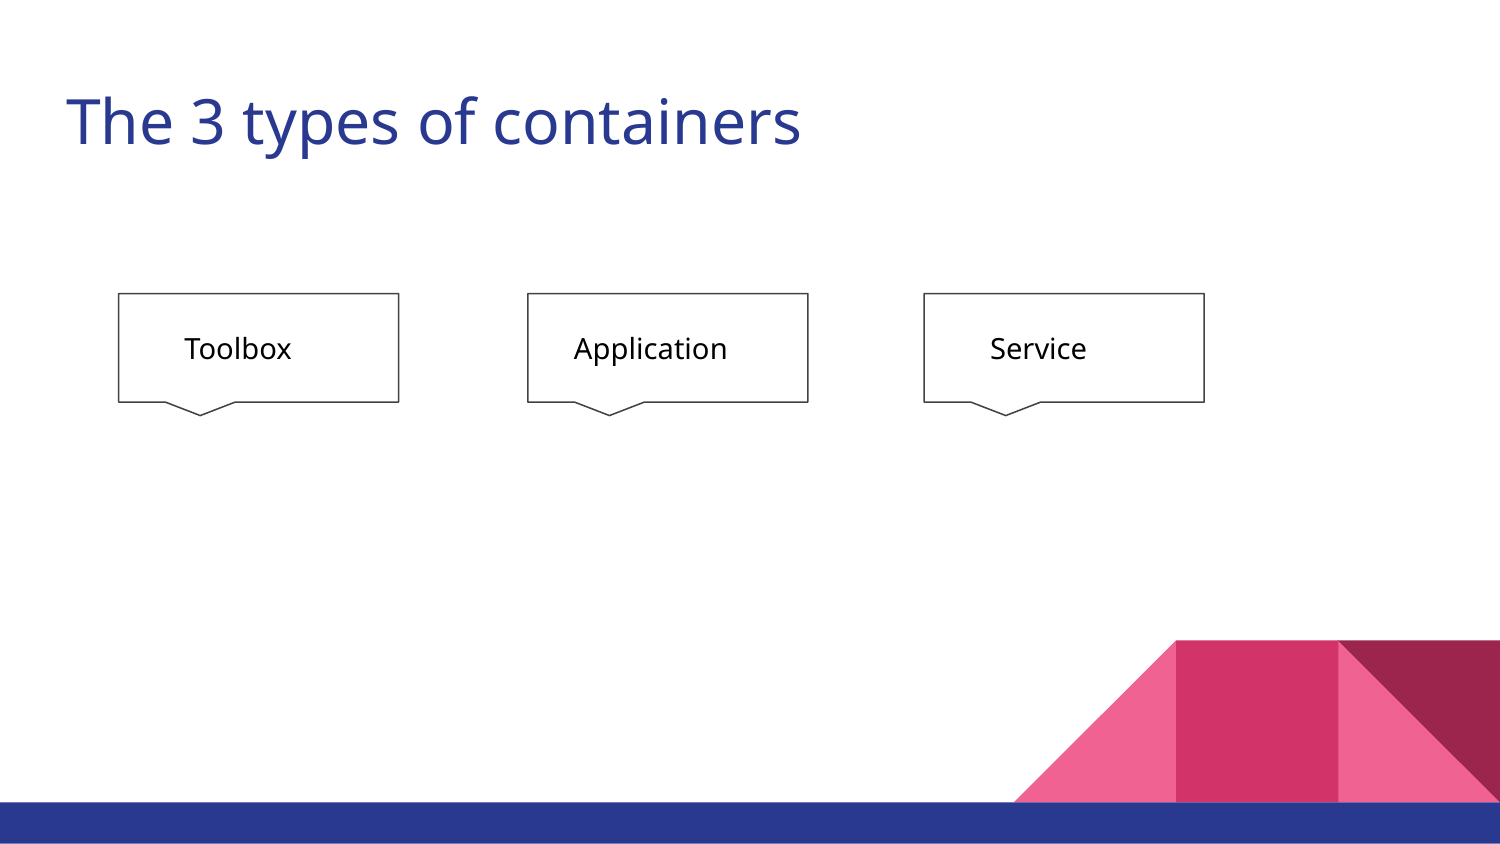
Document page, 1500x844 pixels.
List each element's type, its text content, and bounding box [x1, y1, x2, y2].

text_box Toolbox [169, 315, 355, 381]
text_box [527, 293, 808, 416]
text_box Application [558, 315, 779, 381]
title The 3 types of containers [51, 67, 1449, 218]
text_box Service [974, 315, 1161, 381]
text_box [118, 293, 399, 416]
text_box [924, 293, 1205, 416]
